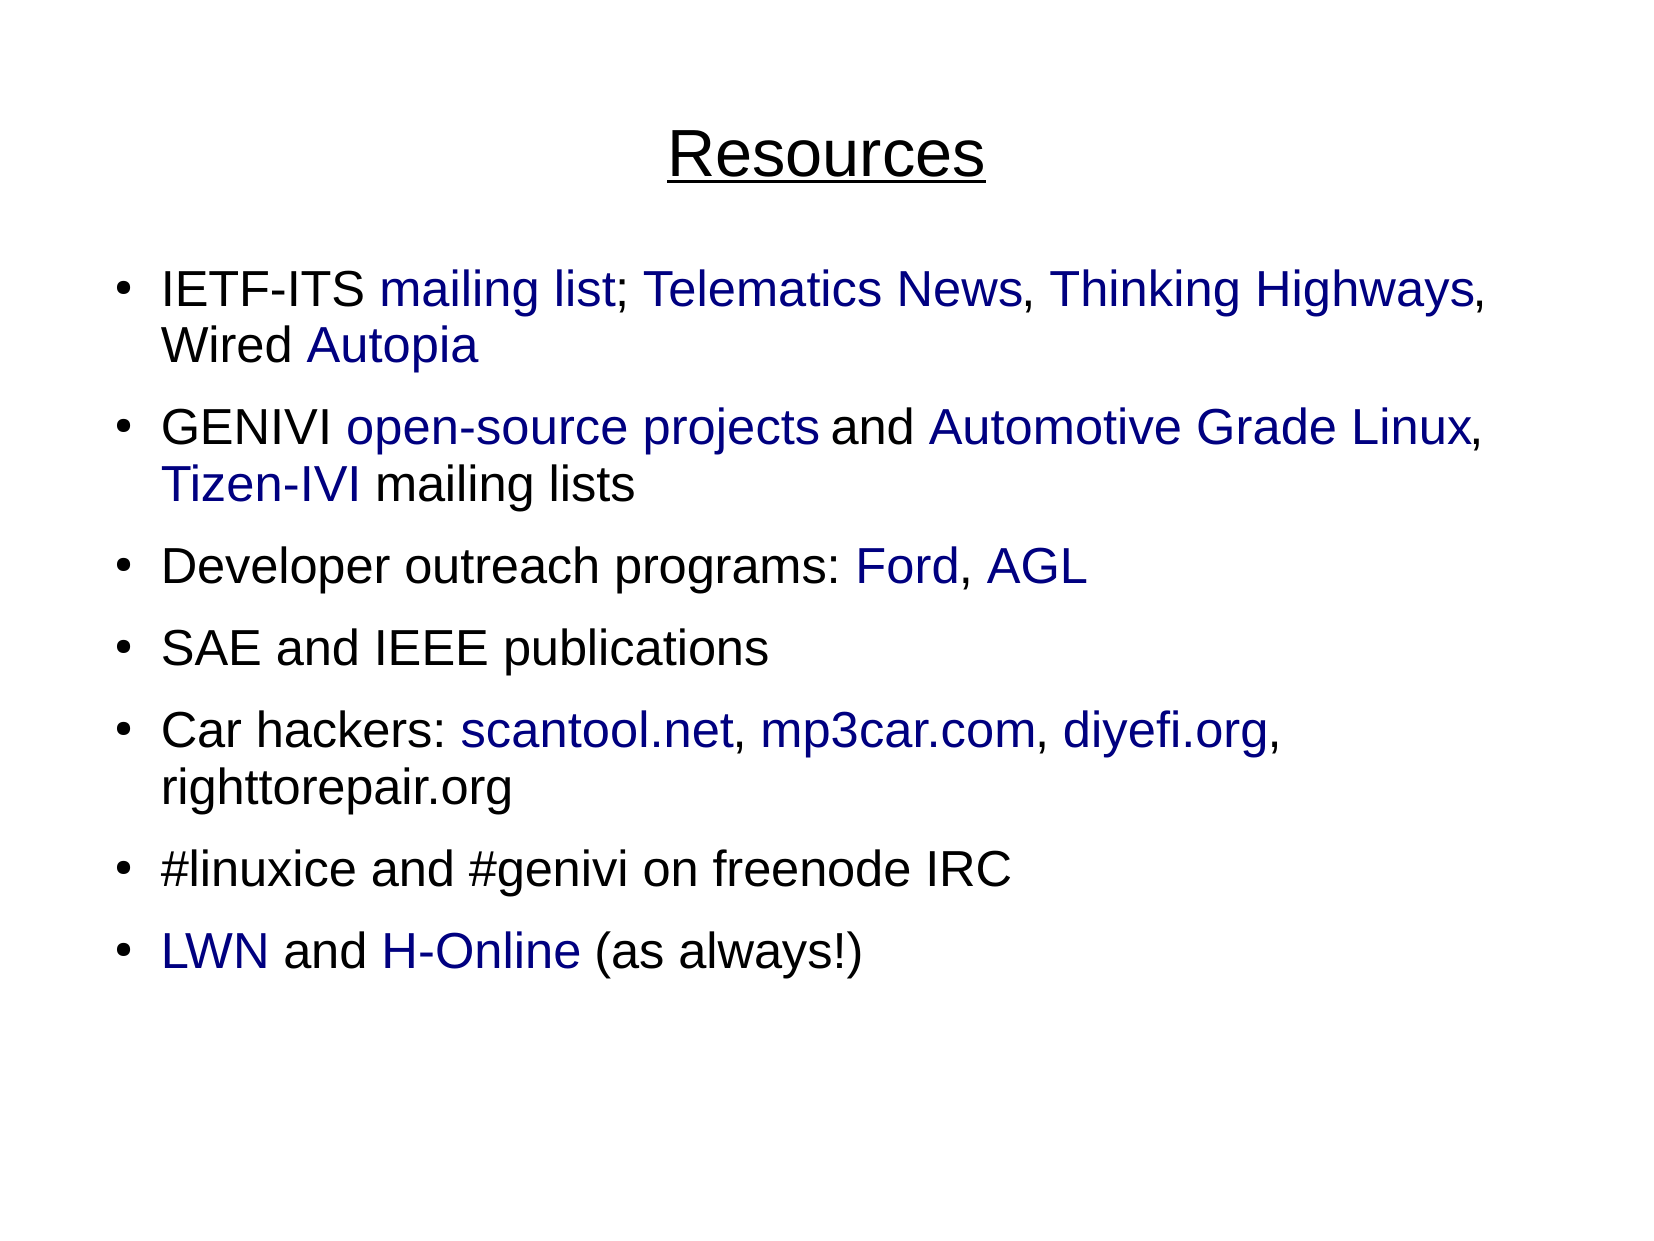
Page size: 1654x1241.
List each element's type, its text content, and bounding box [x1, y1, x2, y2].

title Resources [82, 49, 1571, 257]
list IETF-ITS mailing list; Telematics News, Thinking Highways, Wired Autopia GENIVI open-source projects and Automotive Grade Linux, Tizen-IVI mailing lists Developer outreach programs: Ford, AGL SAE and IEEE publications Car hackers: scantool.net, mp3car.com, diyefi.org, righttorepair.org #linuxice and #genivi on freenode IRC LWN and H-Online (as always!) [99, 260, 1555, 980]
